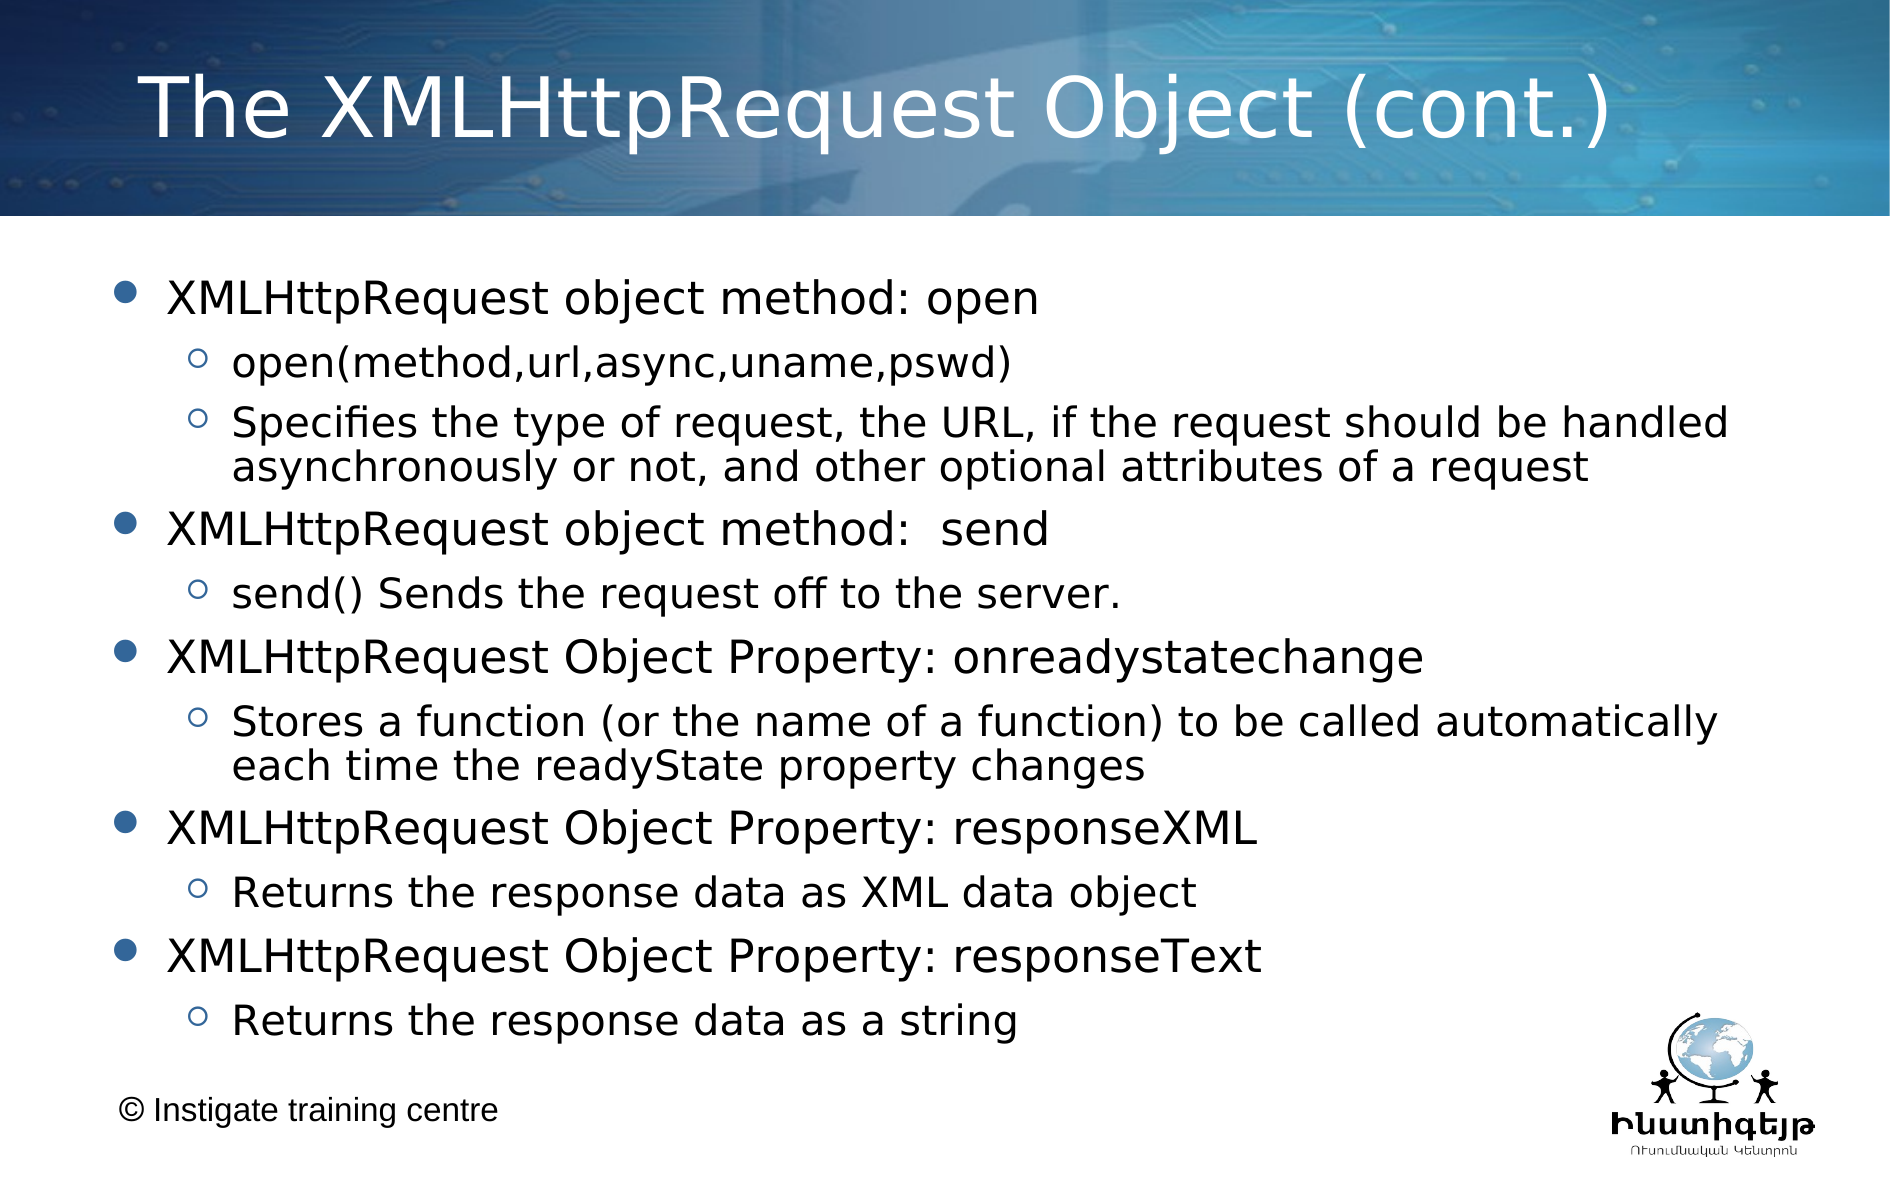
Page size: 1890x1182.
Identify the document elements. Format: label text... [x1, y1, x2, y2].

list XMLHttpRequest object method: open open(method,url,async,uname,pswd) Specifies the type of request, the URL, if the request should be handled asynchronously or not, and other optional attributes of a request XMLHttpRequest object method: send send() Sends the request off to the server. XMLHttpRequest Object Property: onreadystatechange Stores a function (or the name of a function) to be called automatically each time the readyState property changes XMLHttpRequest Object Property: responseXML Returns the response data as XML data object XMLHttpRequest Object Property: responseText Returns the response data as a string [110, 276, 1801, 302]
text_box The XMLHttpRequest Object (cont.) [138, 82, 1801, 86]
picture [1612, 1012, 1815, 1157]
picture [0, 0, 1890, 216]
